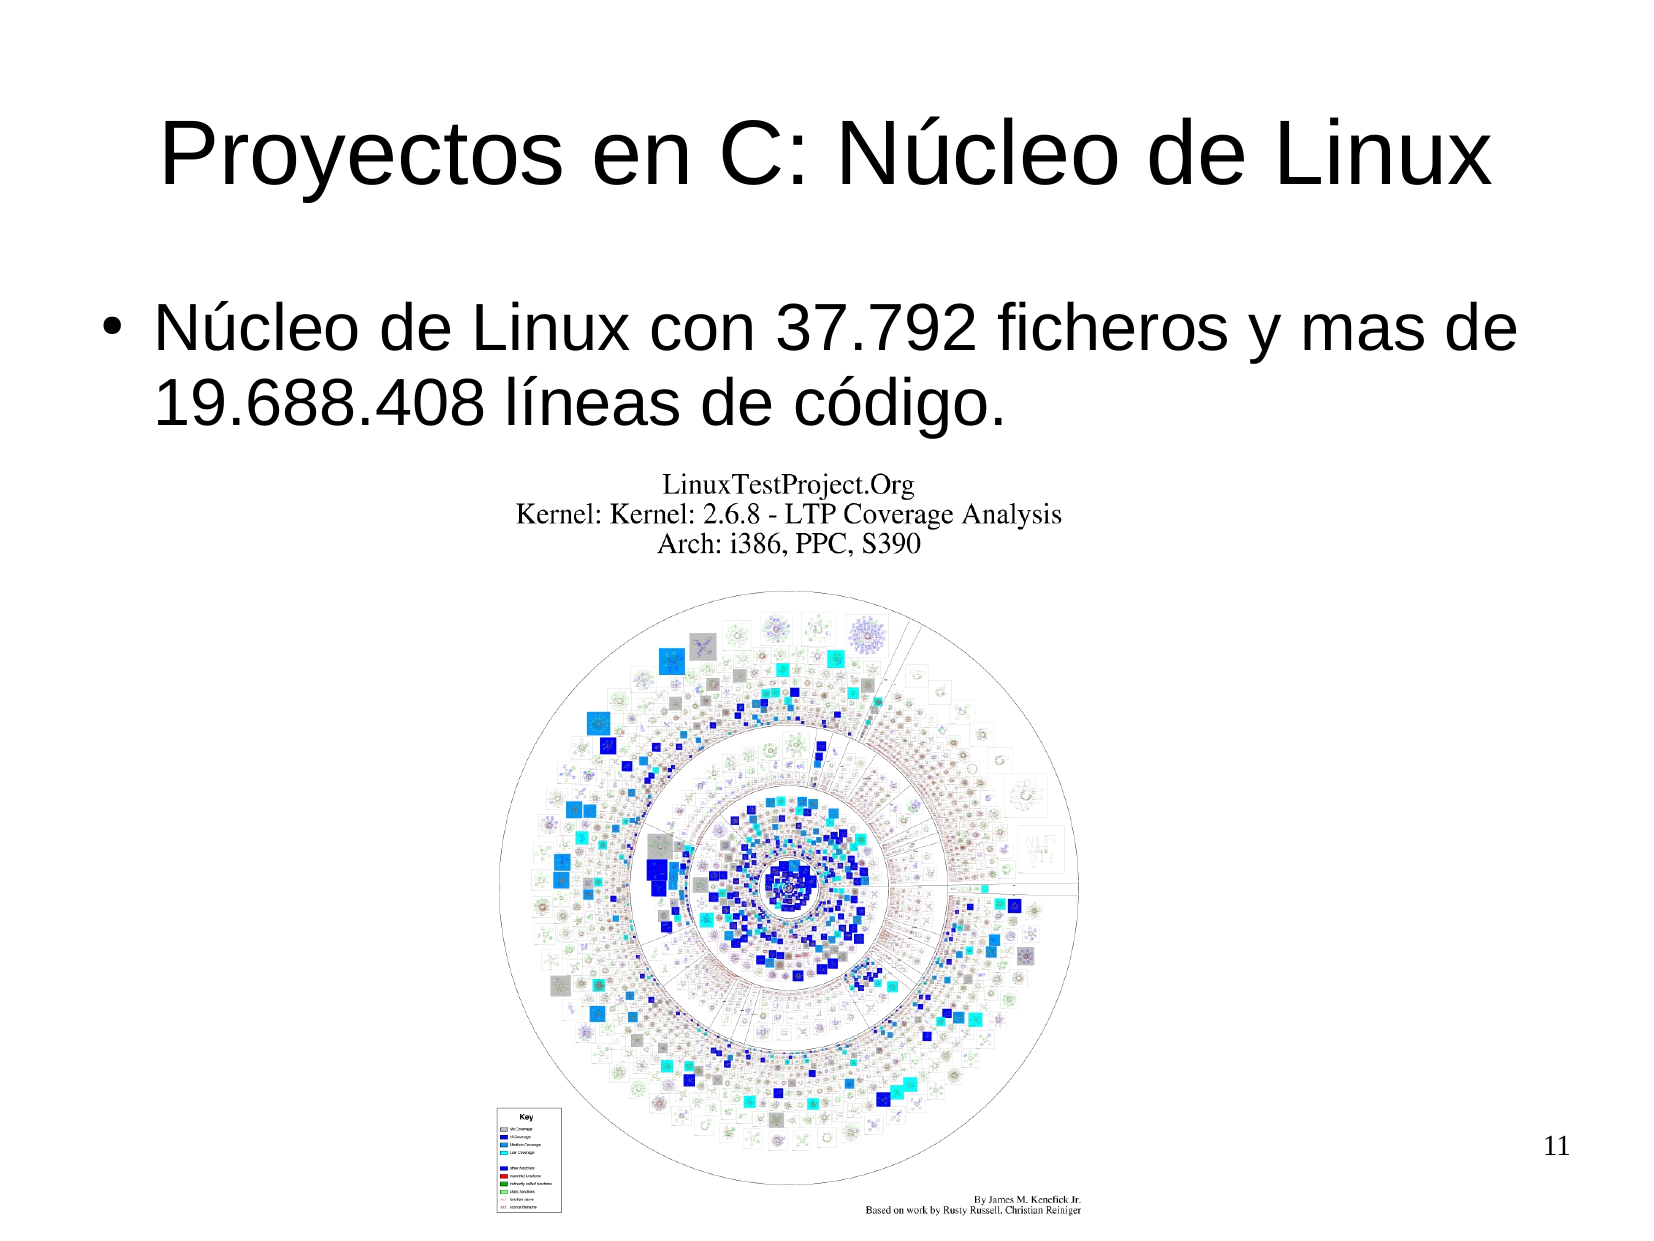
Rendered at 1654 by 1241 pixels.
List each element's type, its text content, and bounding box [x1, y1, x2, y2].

title Proyectos en C: Núcleo de Linux [82, 49, 1571, 257]
picture [478, 455, 1099, 1241]
list Núcleo de Linux con 37.792 ficheros y mas de 19.688.408 líneas de código. [82, 290, 1538, 1010]
